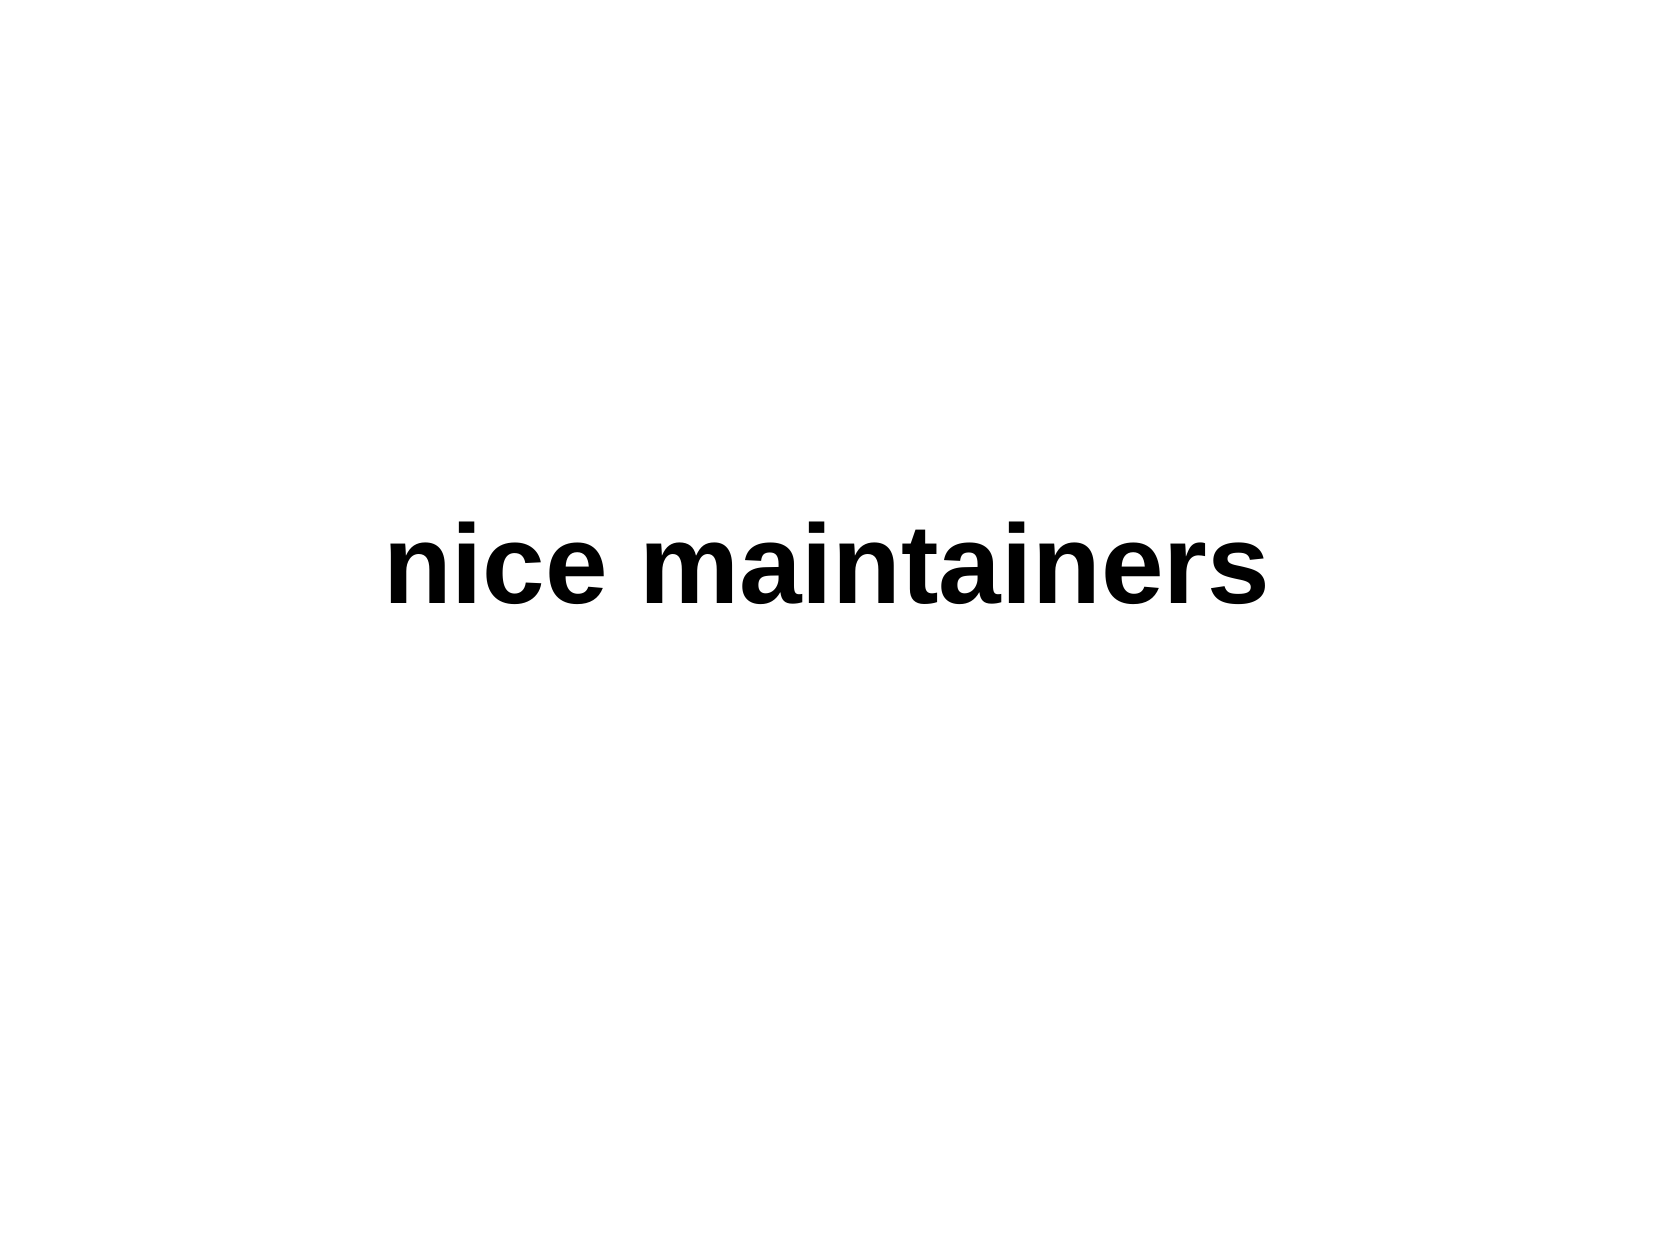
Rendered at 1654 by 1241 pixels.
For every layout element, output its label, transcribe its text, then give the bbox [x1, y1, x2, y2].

title nice maintainers [82, 460, 1571, 668]
